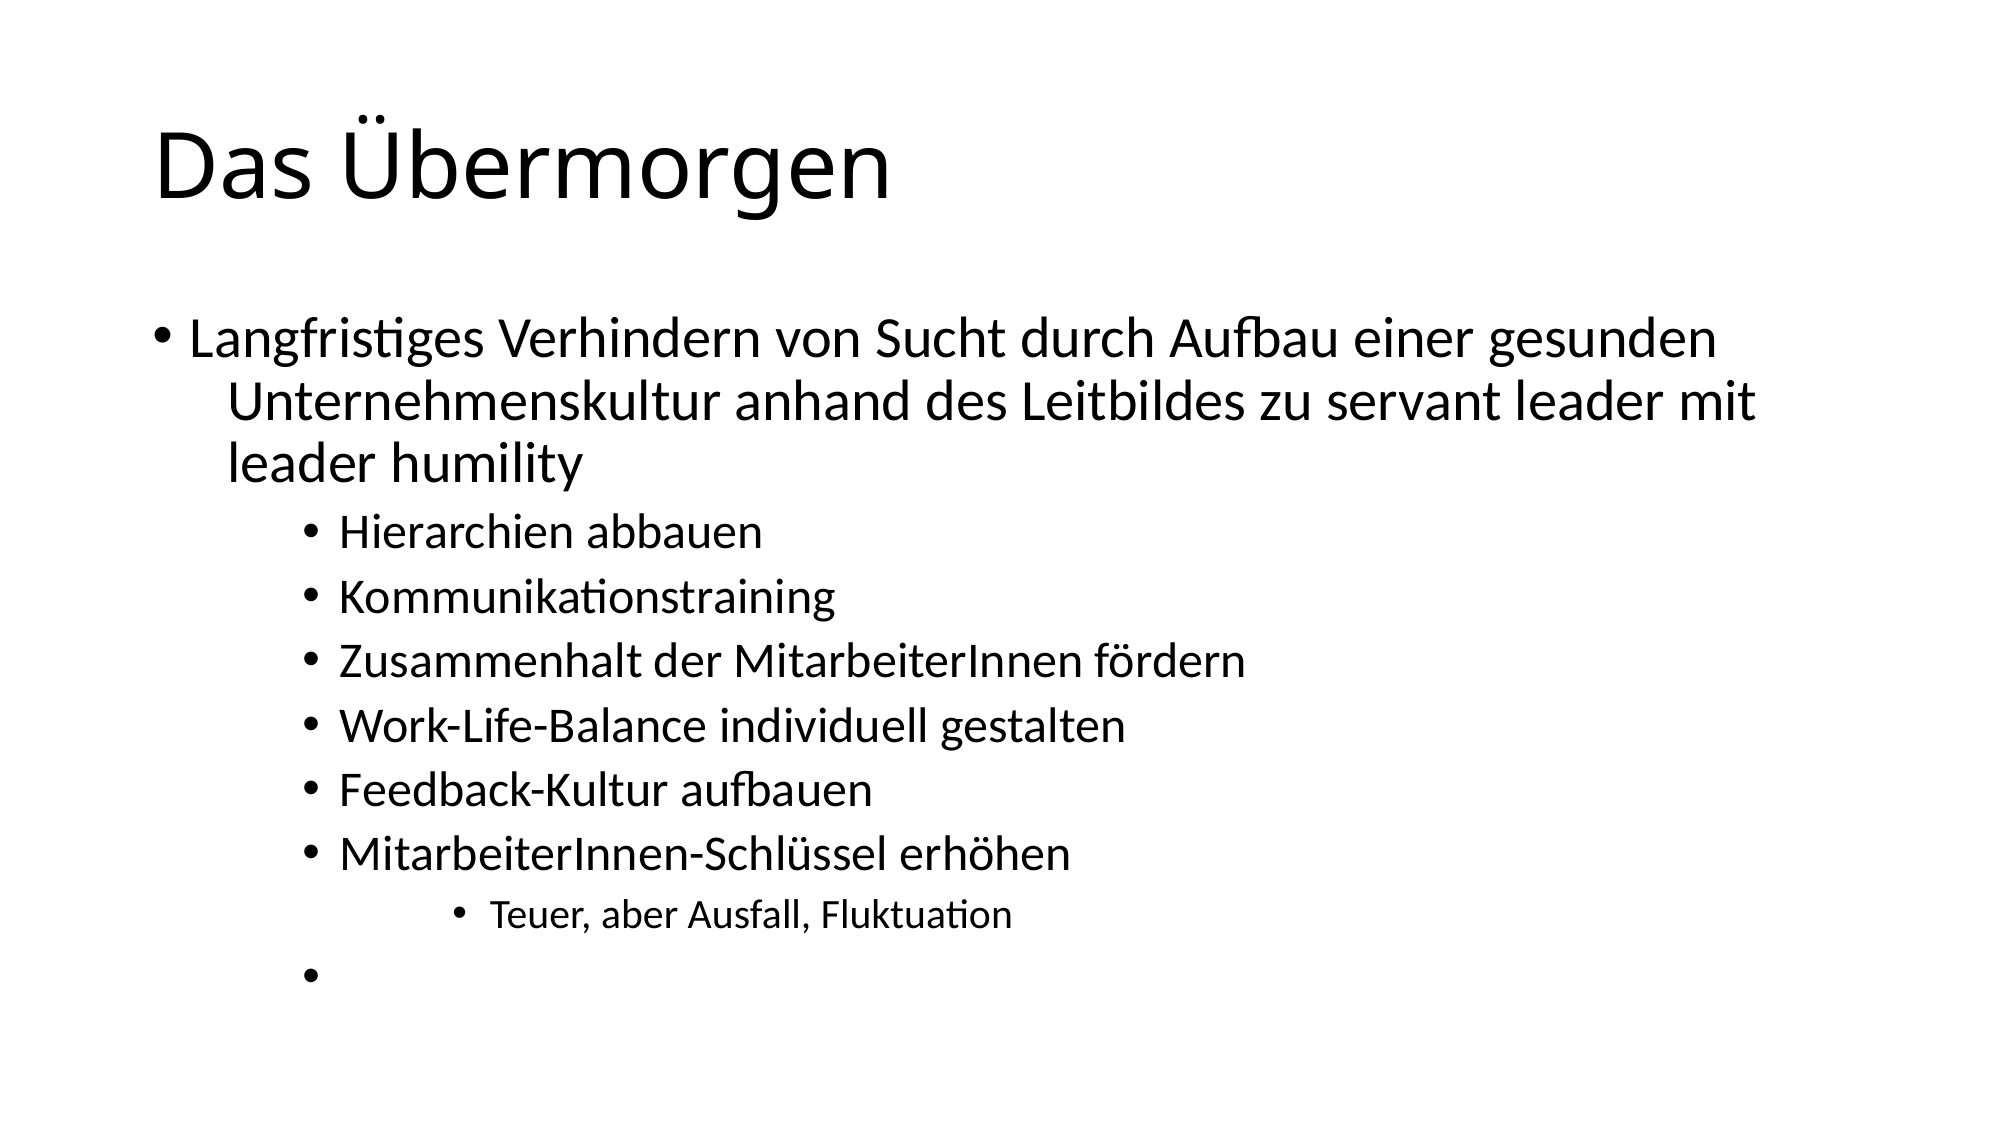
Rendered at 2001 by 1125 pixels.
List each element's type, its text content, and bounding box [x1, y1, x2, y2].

list Langfristiges Verhindern von Sucht durch Aufbau einer gesunden Unternehmenskultur anhand des Leitbildes zu servant leader mit leader humility Hierarchien abbauen Kommunikationstraining Zusammenhalt der MitarbeiterInnen fördern Work-Life-Balance individuell gestalten Feedback-Kultur aufbauen MitarbeiterInnen-Schlüssel erhöhen Teuer, aber Ausfall, Fluktuation [137, 299, 1863, 1014]
title Das Übermorgen [137, 59, 1863, 278]
